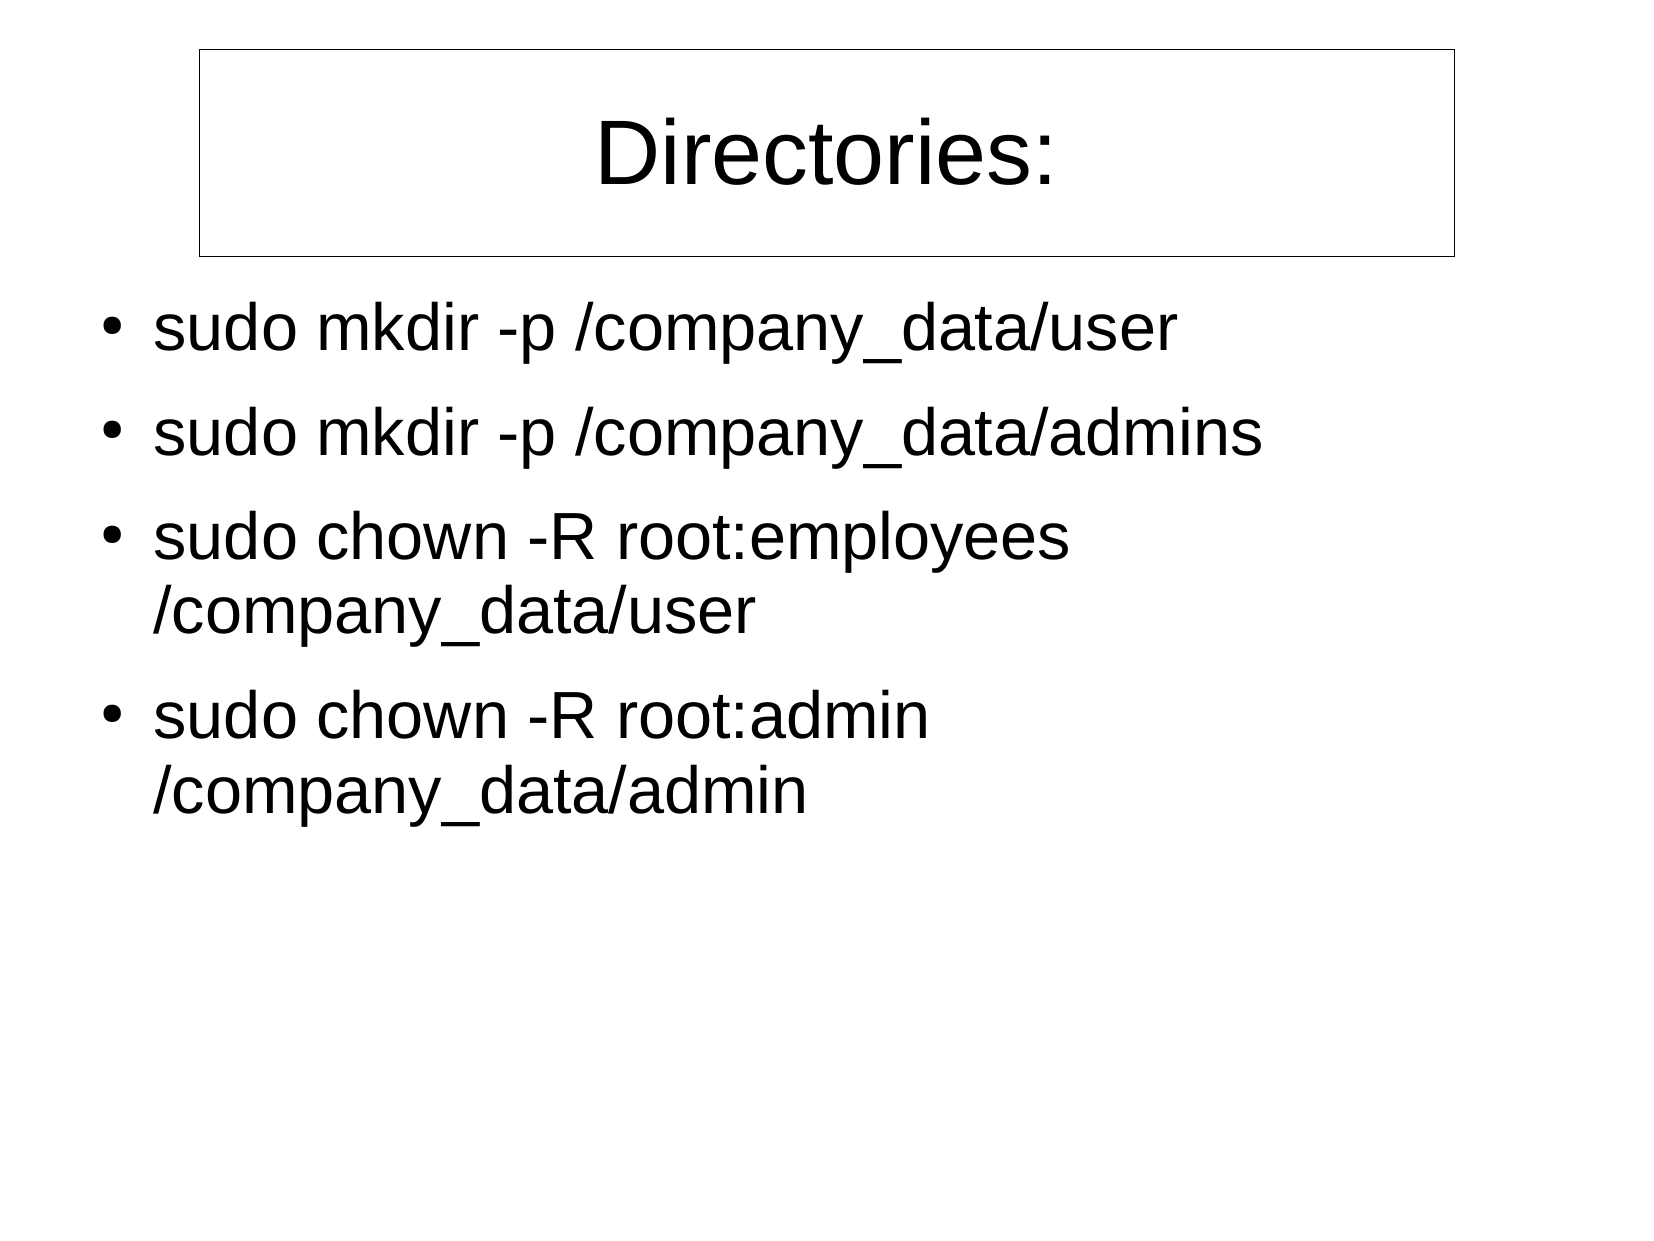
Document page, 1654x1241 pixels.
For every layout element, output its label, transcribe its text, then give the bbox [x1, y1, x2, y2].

title Directories: [199, 49, 1455, 257]
list sudo mkdir -p /company_data/user sudo mkdir -p /company_data/admins sudo chown -R root:employees /company_data/user sudo chown -R root:admin /company_data/admin [82, 290, 1571, 1010]
